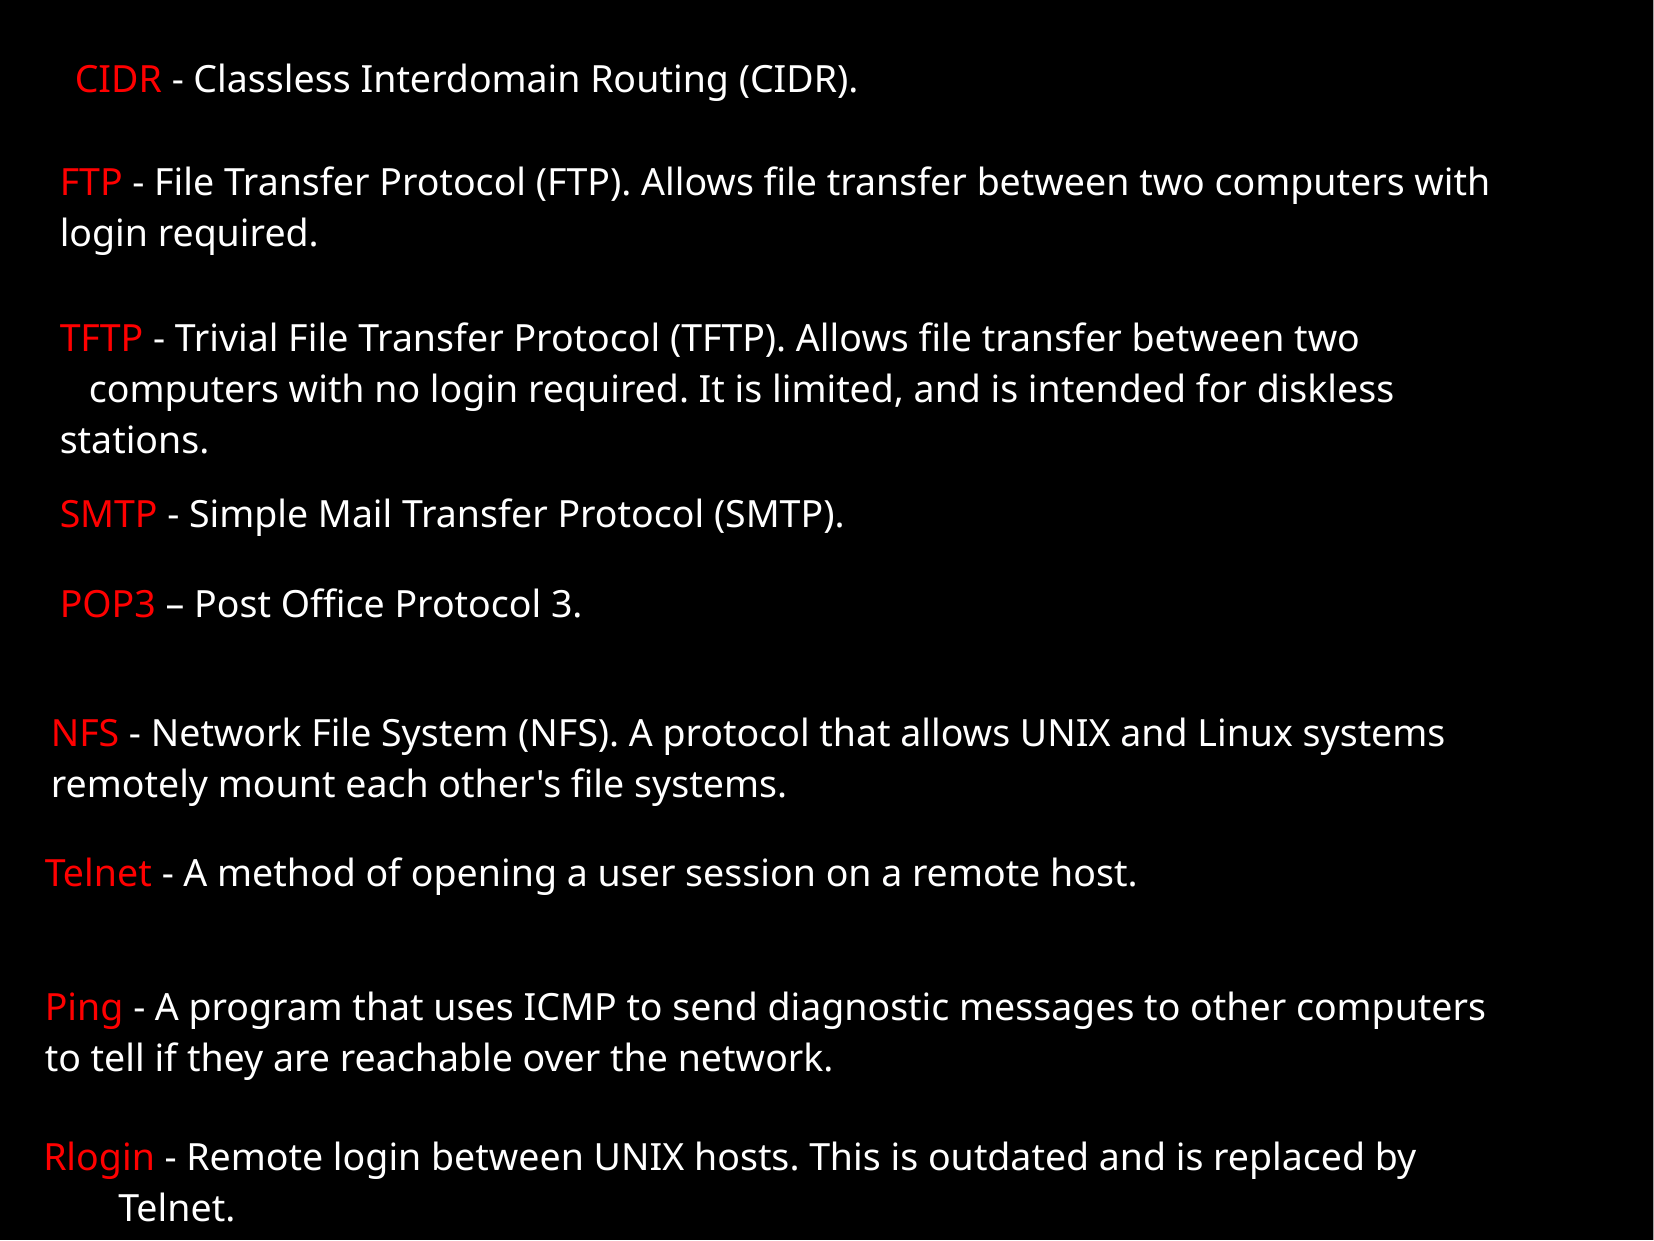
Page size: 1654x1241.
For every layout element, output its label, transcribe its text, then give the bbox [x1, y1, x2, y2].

text_box SMTP - Simple Mail Transfer Protocol (SMTP). [45, 480, 1654, 541]
text_box Ping - A program that uses ICMP to send diagnostic messages to other computers to tell if they are reachable over the network. [30, 973, 1621, 1081]
text_box CIDR - Classless Interdomain Routing (CIDR). [60, 45, 1588, 106]
text_box Telnet - A method of opening a user session on a remote host. [30, 839, 1456, 901]
text_box Rlogin - Remote login between UNIX hosts. This is outdated and is replaced by Telnet. [28, 1123, 1591, 1231]
text_box TFTP - Trivial File Transfer Protocol (TFTP). Allows file transfer between two computers with no login required. It is limited, and is intended for diskless stations. [45, 304, 1654, 451]
text_box NFS - Network File System (NFS). A protocol that allows UNIX and Linux systems remotely mount each other's file systems. [36, 698, 1627, 806]
text_box FTP - File Transfer Protocol (FTP). Allows file transfer between two computers with login required. [45, 148, 1621, 256]
text_box POP3 – Post Office Protocol 3. [45, 570, 1654, 631]
